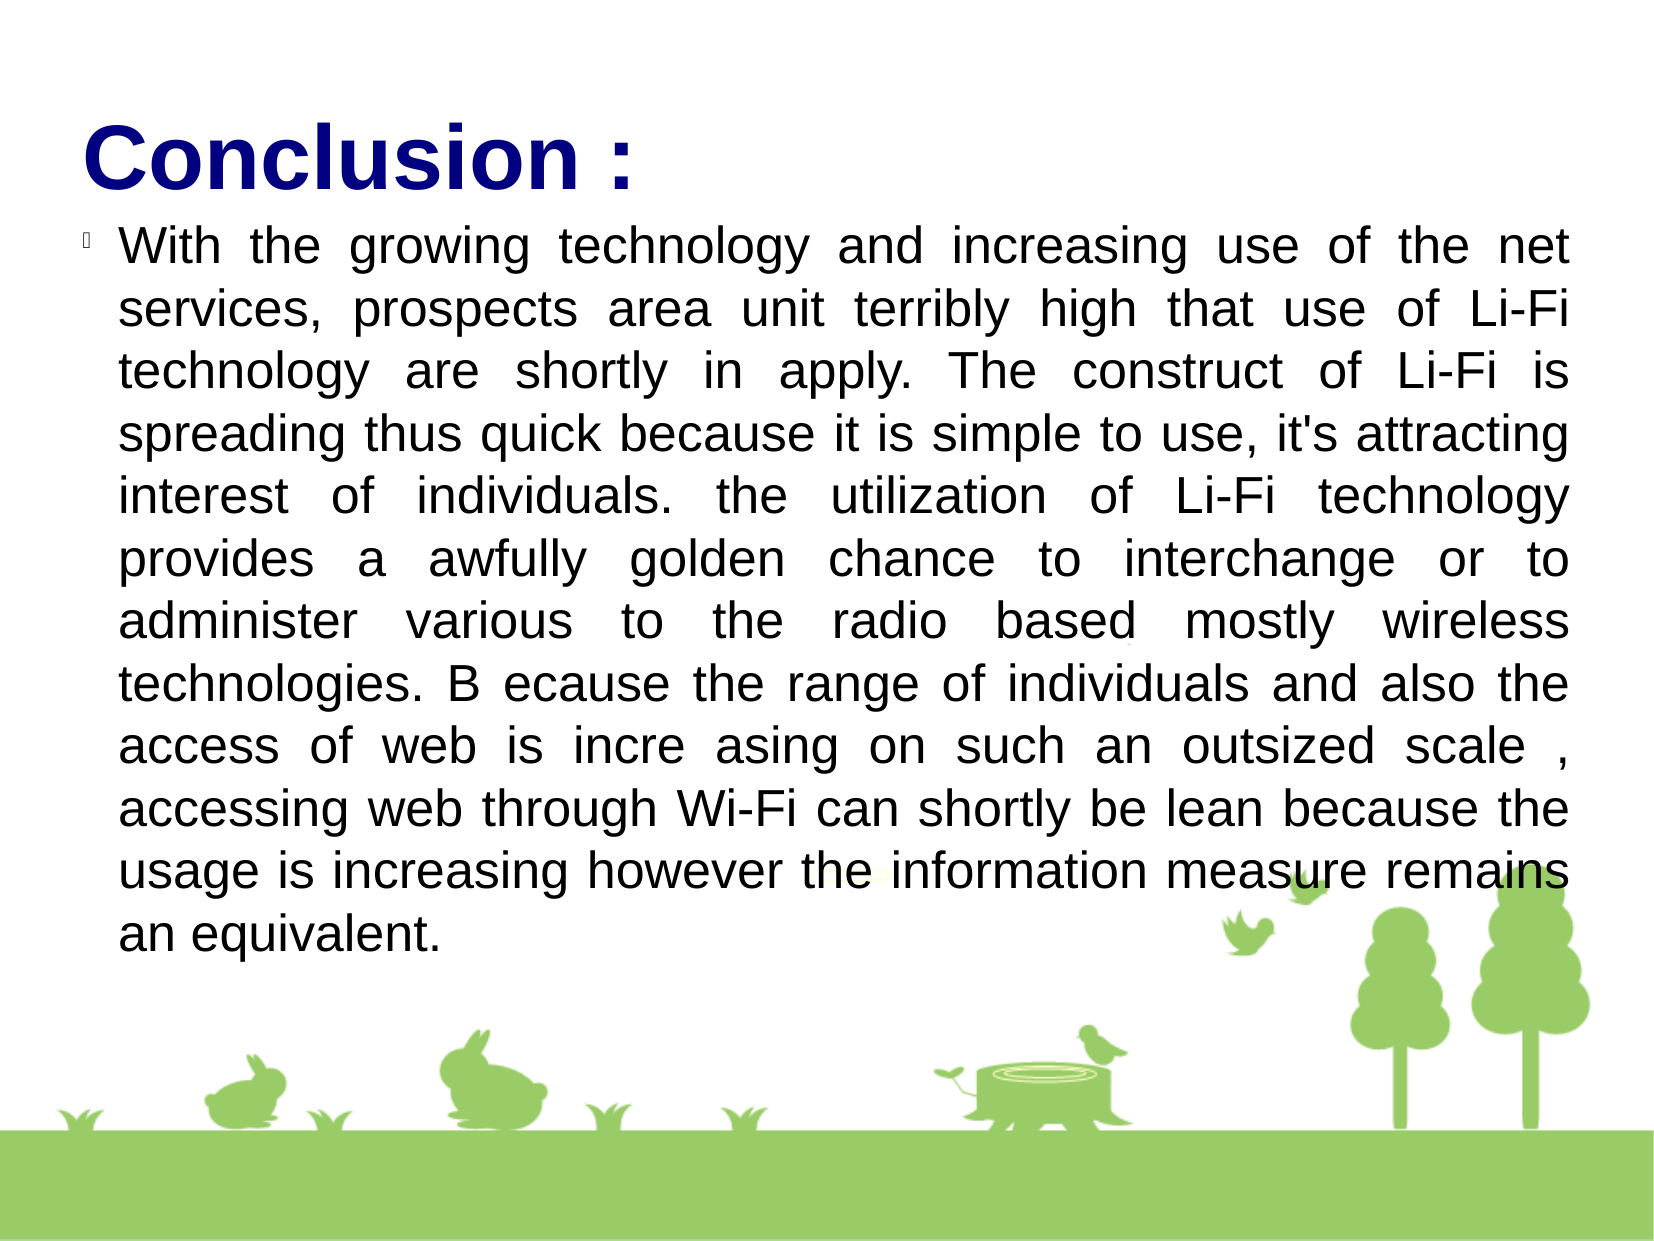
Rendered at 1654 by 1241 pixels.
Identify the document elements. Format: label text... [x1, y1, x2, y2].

picture [0, 0, 1654, 1241]
text_box With the growing technology and increasing use of the net services, prospects area unit terribly high that use of Li-Fi technology are shortly in apply. The construct of Li-Fi is spreading thus quick because it is simple to use, it's attracting interest of individuals. the utilization of Li-Fi technology provides a awfully golden chance to interchange or to administer various to the radio based mostly wireless technologies. B ecause the range of individuals and also the access of web is incre asing on such an outsized scale , accessing web through Wi-Fi can shortly be lean because the usage is increasing however the information measure remains an equivalent. [82, 211, 1571, 1179]
text_box Conclusion : [82, 49, 1571, 211]
